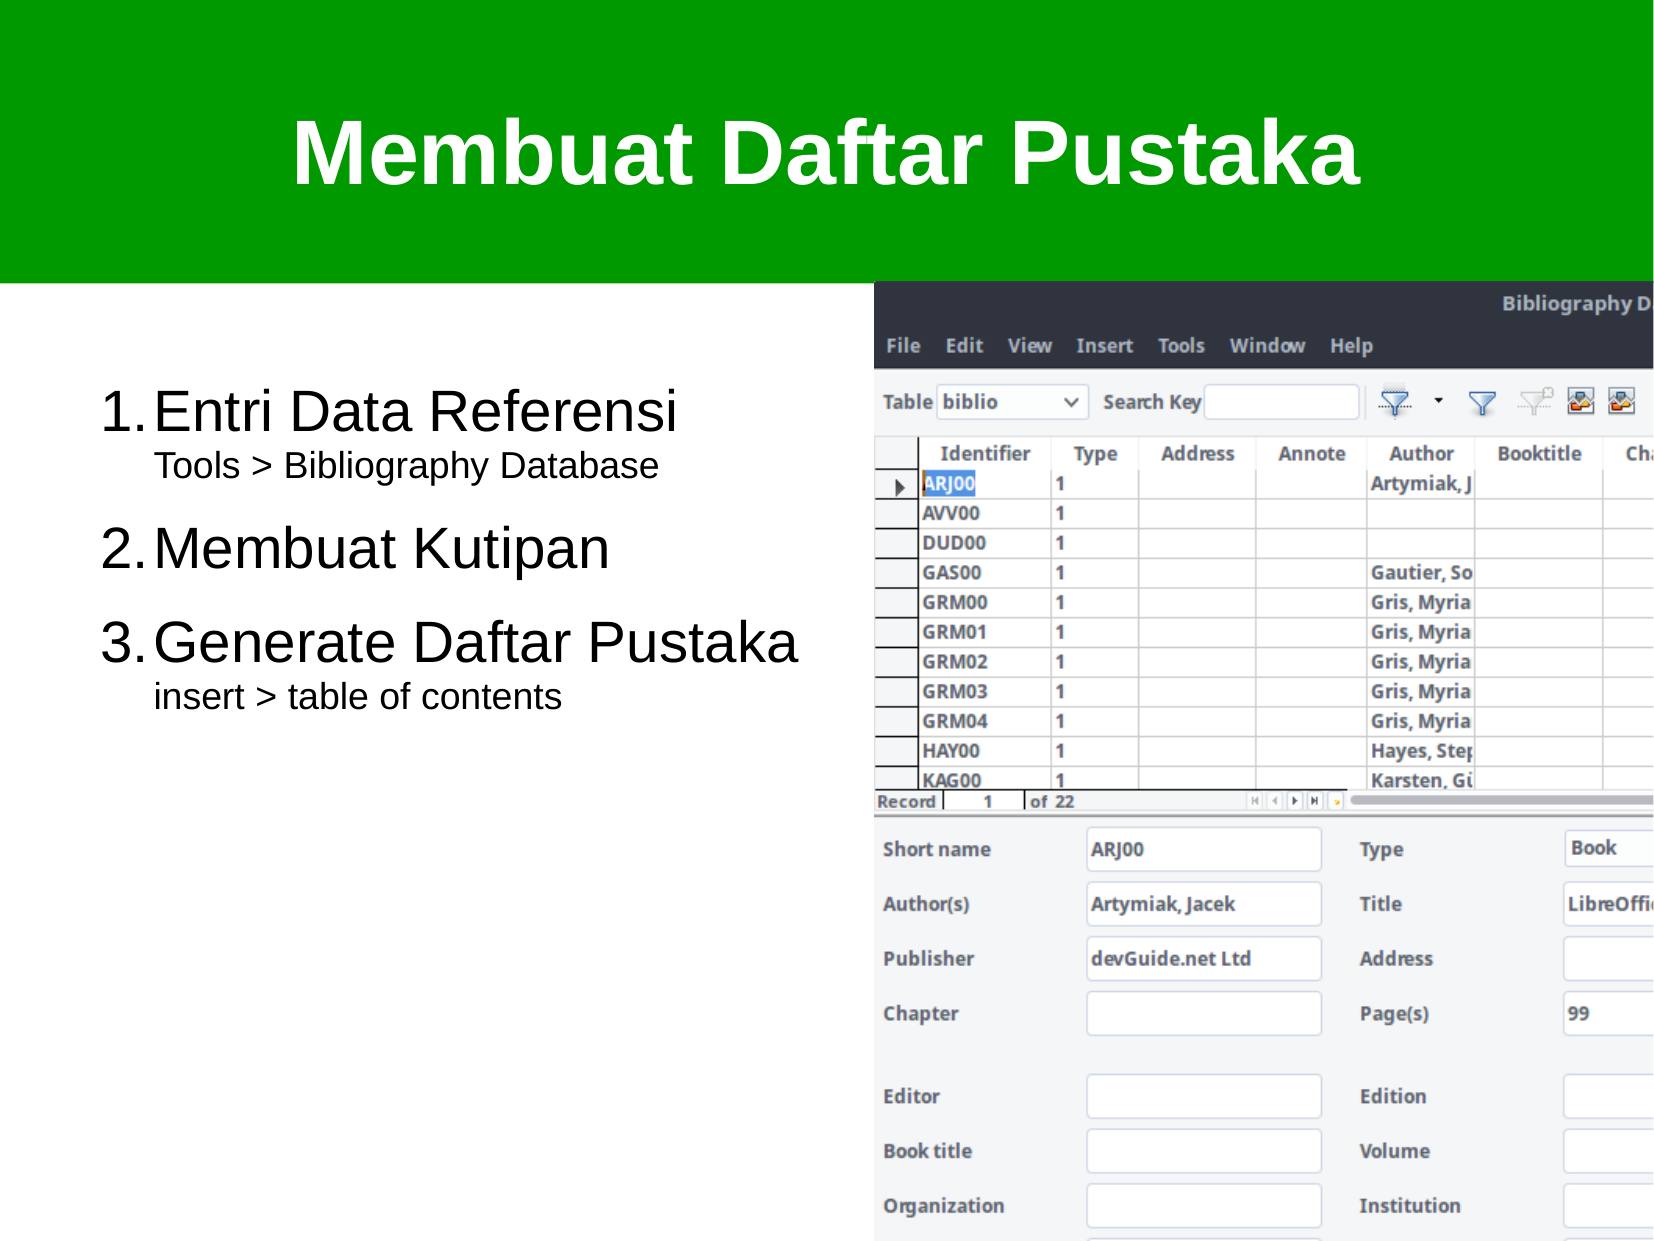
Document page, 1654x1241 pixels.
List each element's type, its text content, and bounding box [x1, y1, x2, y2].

picture [874, 281, 1654, 1241]
text_box [0, 0, 1654, 284]
list Entri Data Referensi Tools > Bibliography Database Membuat Kutipan Generate Daftar Pustaka insert > table of contents [82, 379, 874, 1099]
title Membuat Daftar Pustaka [82, 49, 1571, 257]
